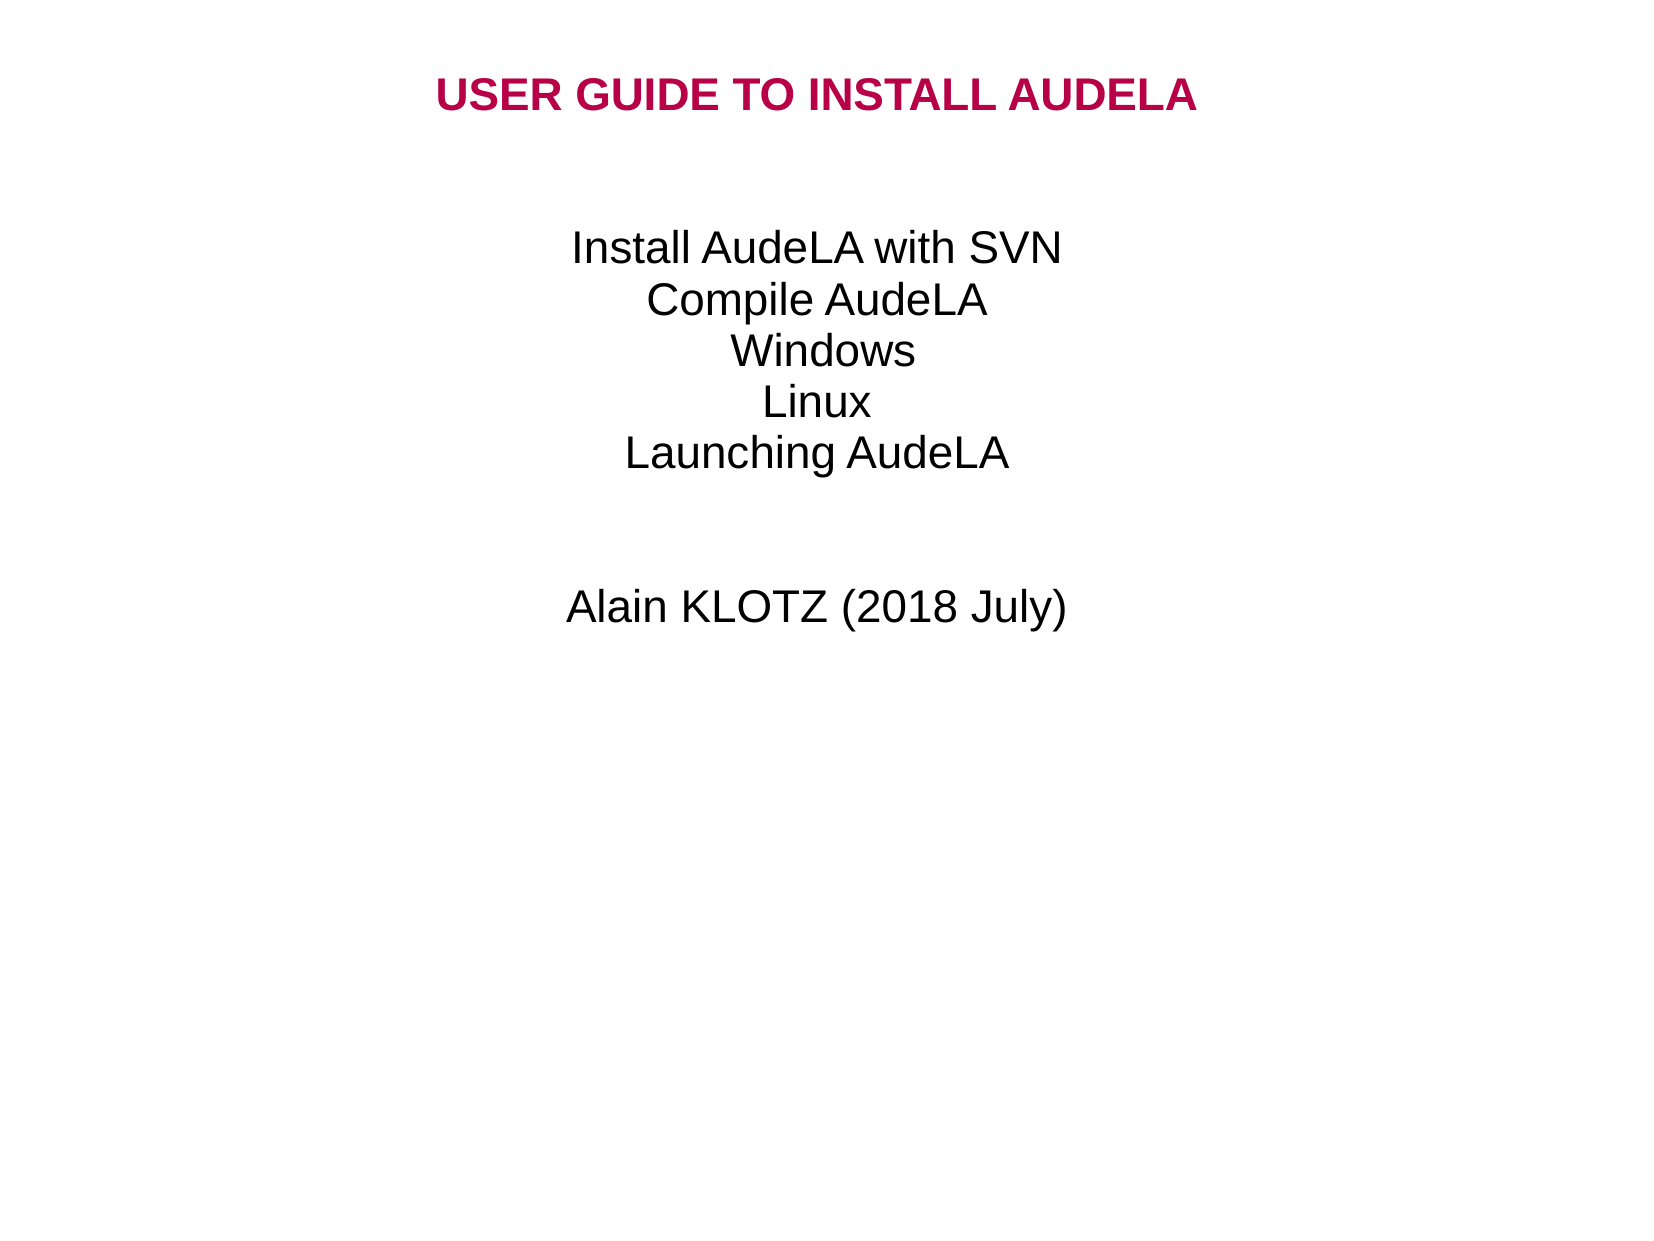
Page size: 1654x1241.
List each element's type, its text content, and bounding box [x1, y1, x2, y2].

text_box USER GUIDE TO INSTALL AUDELA Install AudeLA with SVN Compile AudeLA Windows Linux Launching AudeLA Alain KLOTZ (2018 July) [420, 61, 1214, 639]
